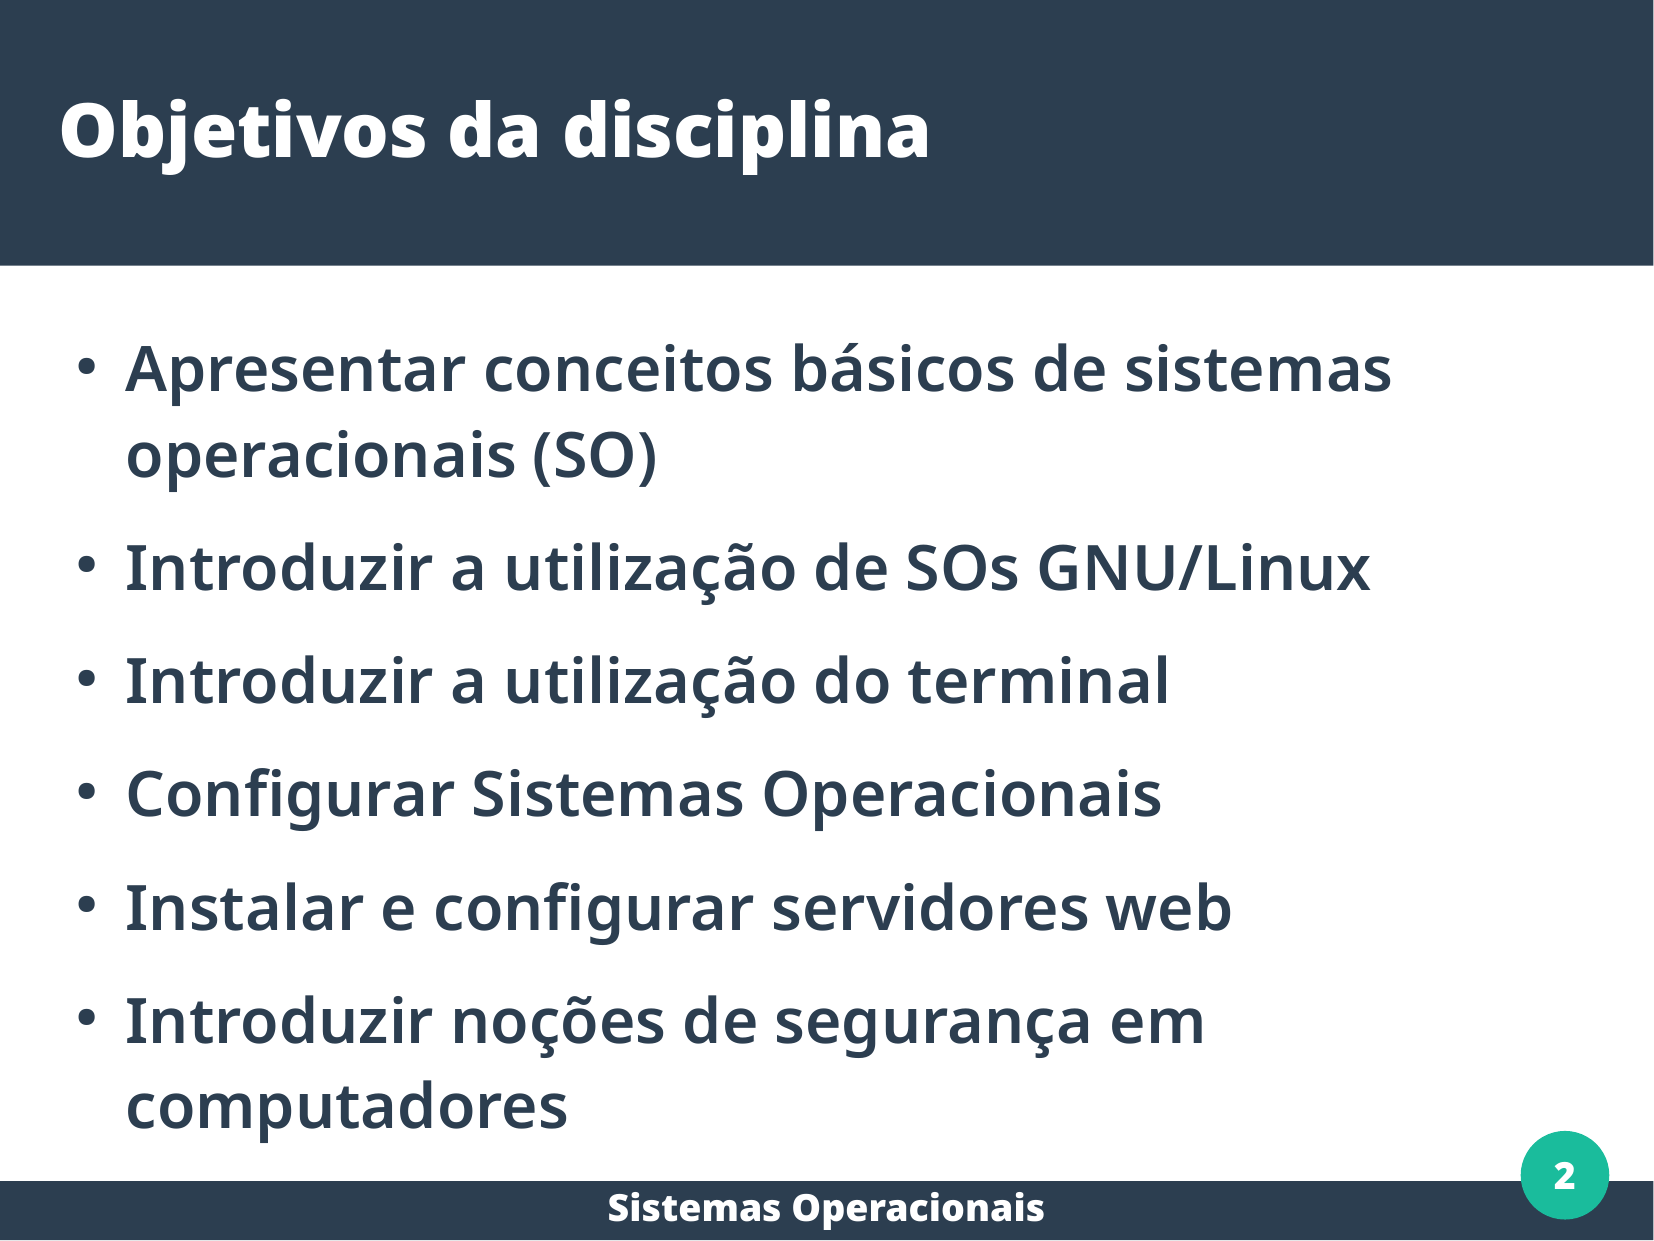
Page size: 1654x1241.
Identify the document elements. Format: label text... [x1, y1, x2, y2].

title Objetivos da disciplina [59, 49, 1595, 207]
list Apresentar conceitos básicos de sistemas operacionais (SO) Introduzir a utilização de SOs GNU/Linux Introduzir a utilização do terminal Configurar Sistemas Operacionais Instalar e configurar servidores web Introduzir noções de segurança em computadores [59, 324, 1595, 1152]
